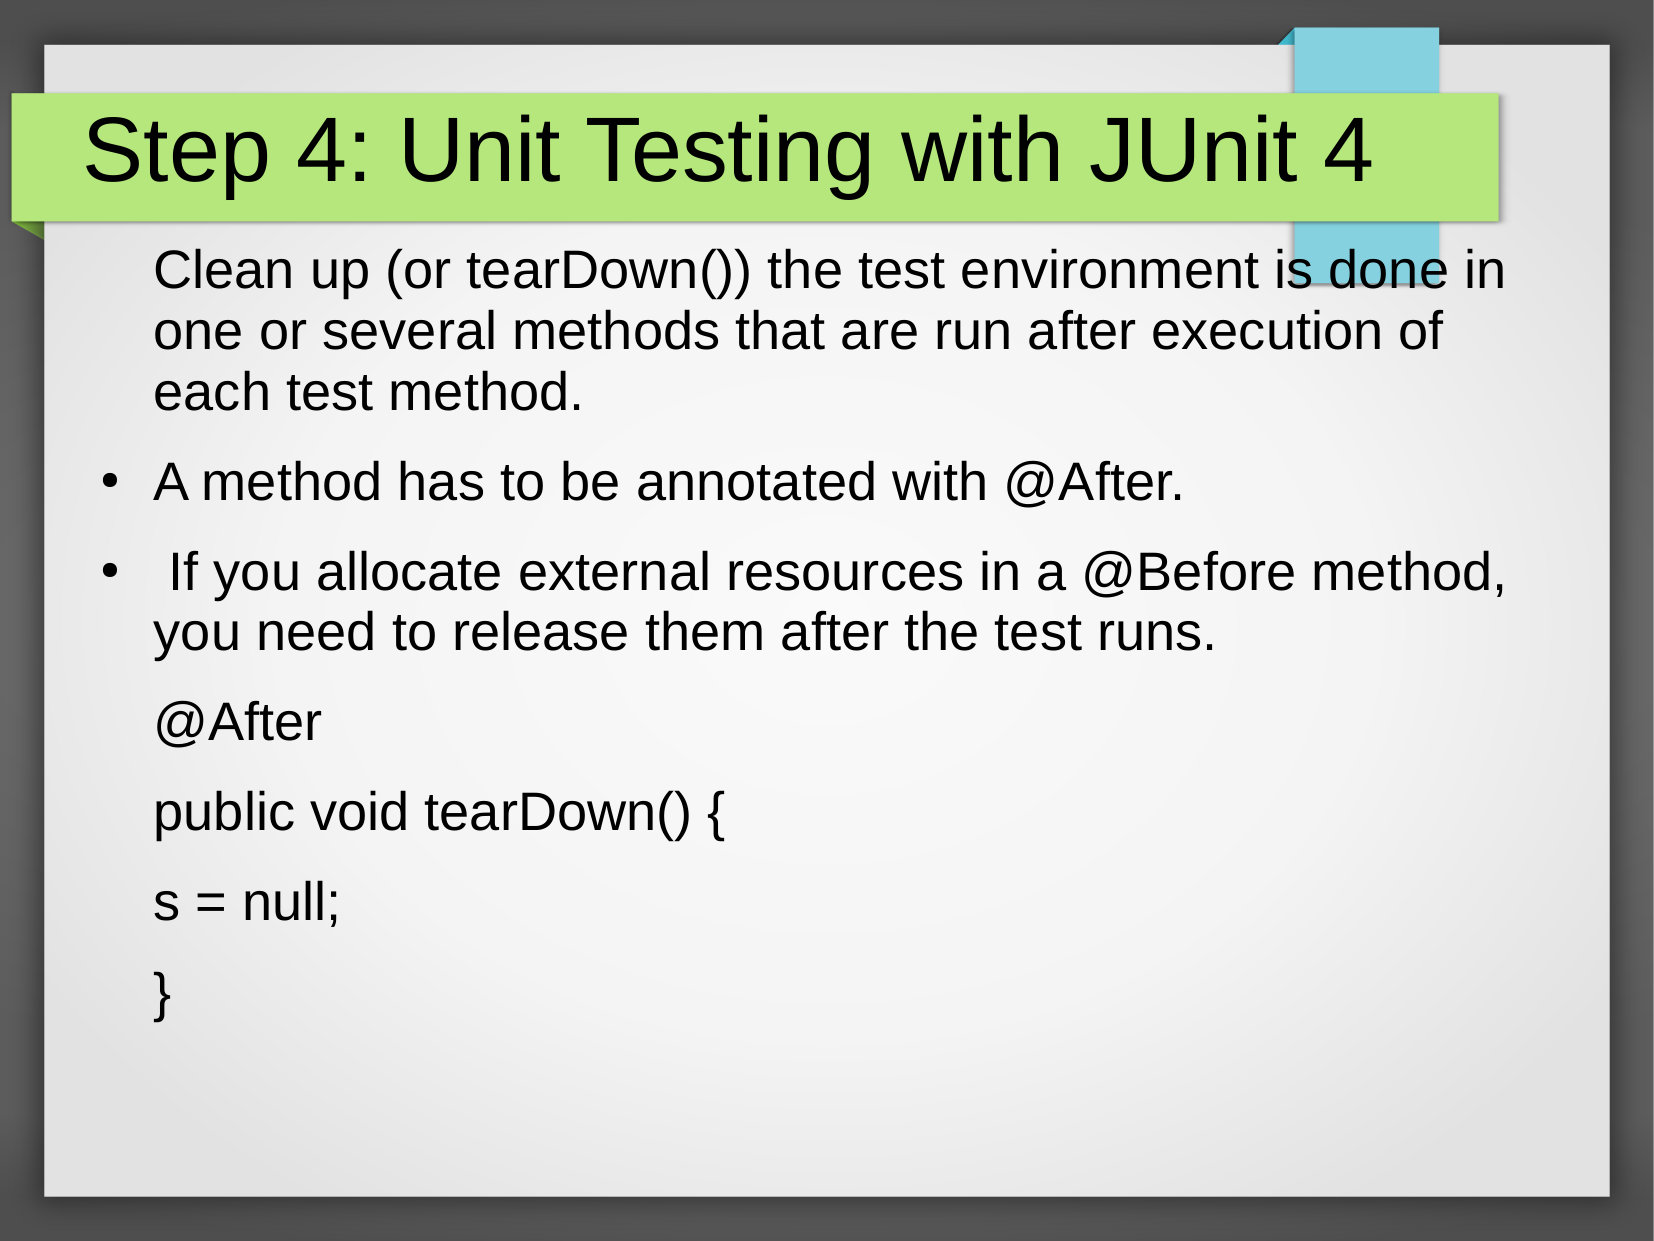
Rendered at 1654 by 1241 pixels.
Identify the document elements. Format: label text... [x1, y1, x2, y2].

picture [0, 0, 1654, 1241]
list Clean up (or tearDown()) the test environment is done in one or several methods that are run after execution of each test method. A method has to be annotated with @After. If you allocate external resources in a @Before method, you need to release them after the test runs. @After public void tearDown() { s = null; } [82, 240, 1571, 1171]
title Step 4: Unit Testing with JUnit 4 [82, 47, 1571, 240]
